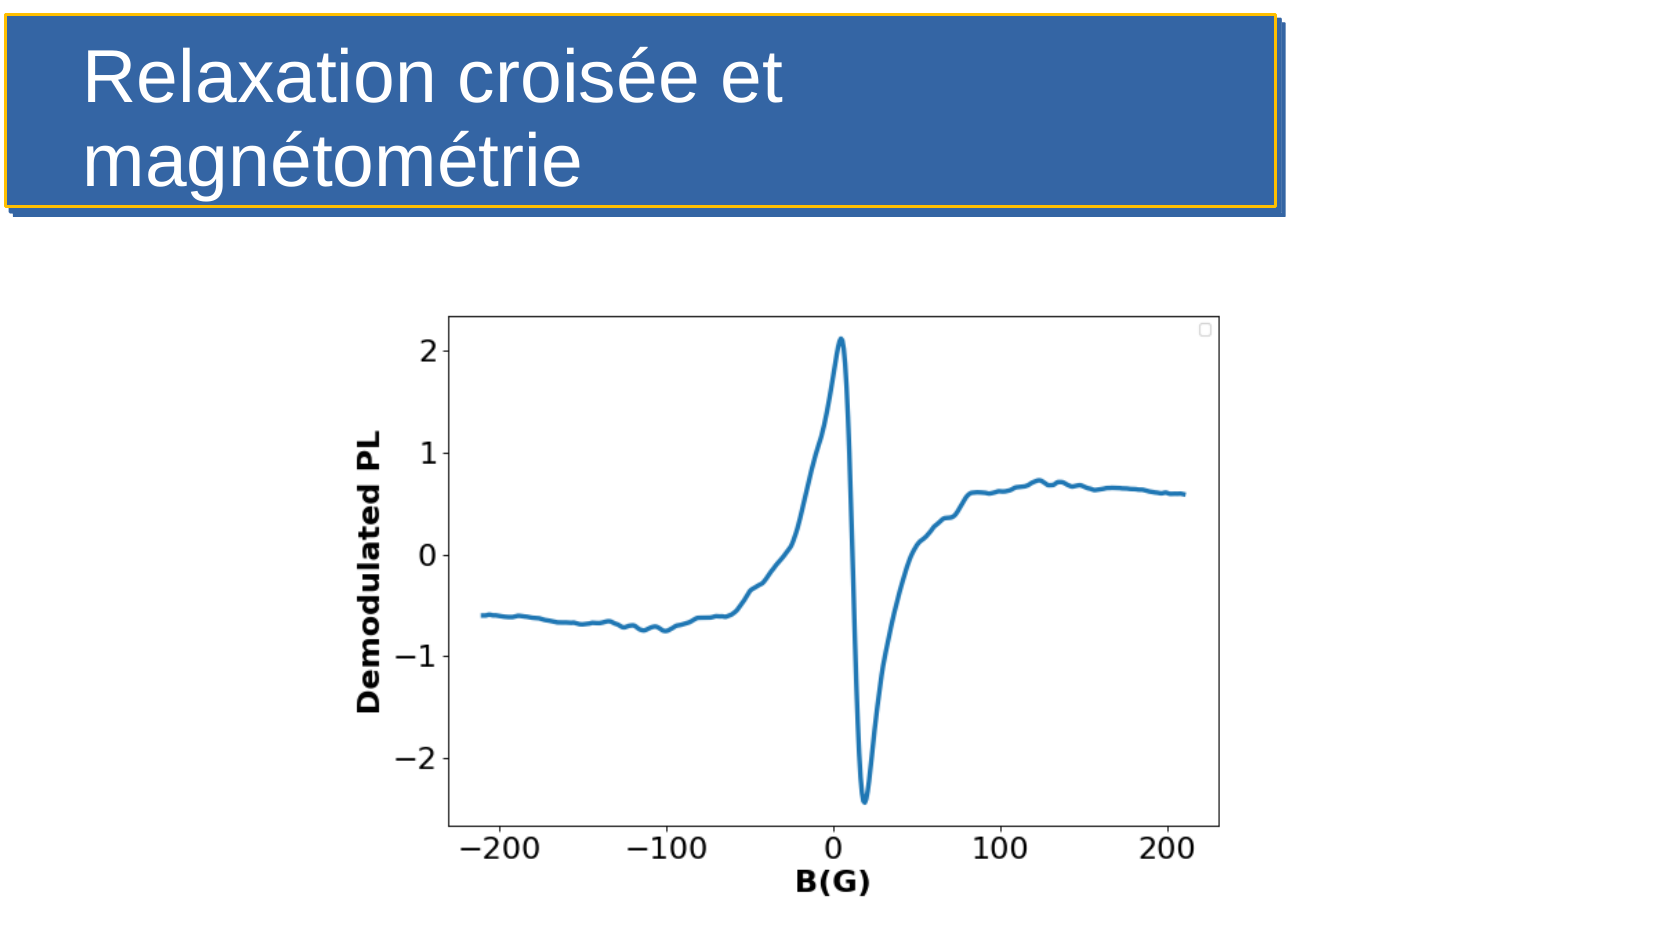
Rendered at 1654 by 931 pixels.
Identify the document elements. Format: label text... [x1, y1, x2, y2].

title Relaxation croisée et magnétométrie [82, 34, 1235, 203]
picture [324, 236, 1318, 899]
